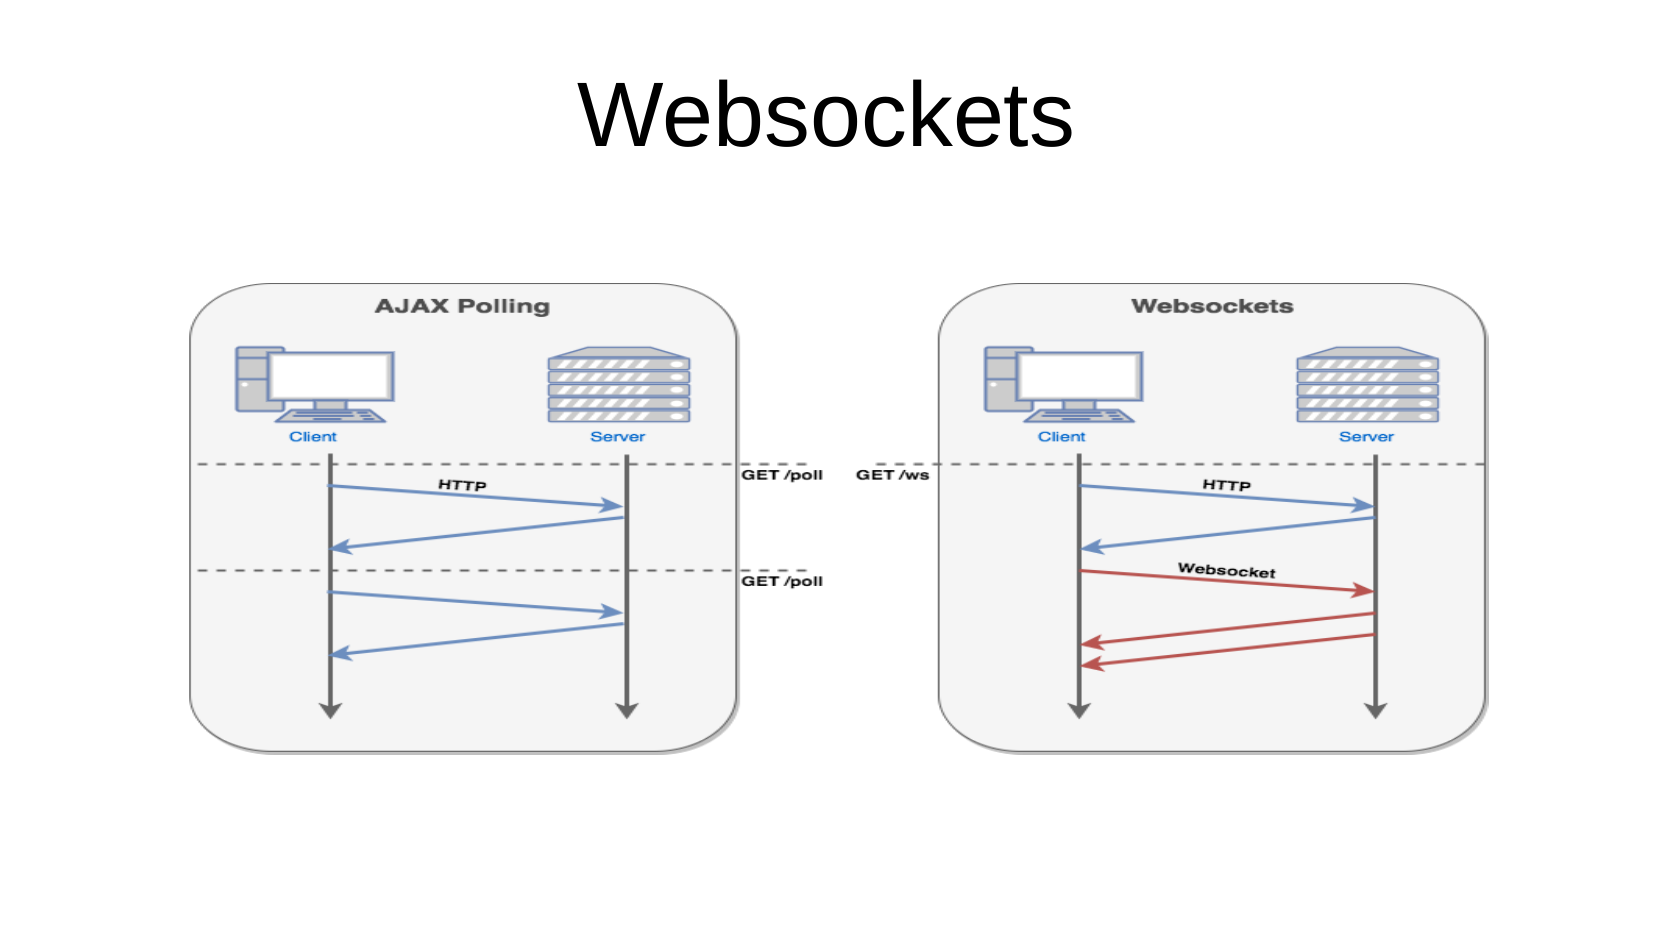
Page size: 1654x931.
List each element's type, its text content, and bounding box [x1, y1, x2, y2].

title Websockets [82, 37, 1571, 193]
picture [188, 283, 1489, 755]
